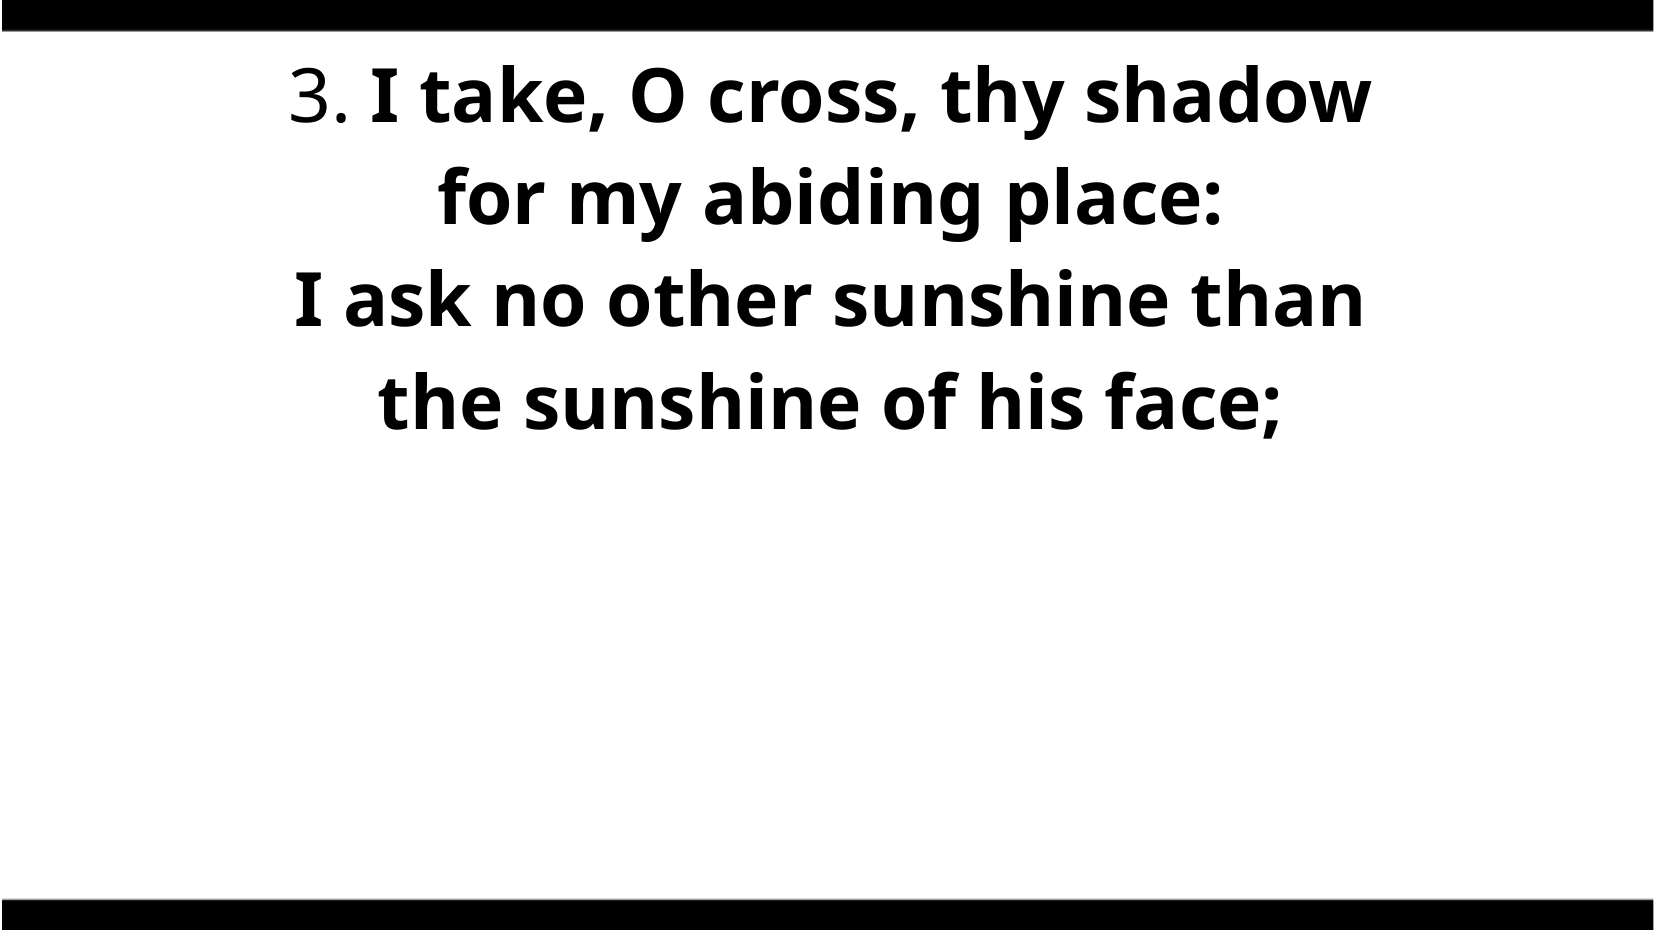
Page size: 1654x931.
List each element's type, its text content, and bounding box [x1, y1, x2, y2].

text_box 3. I take, O cross, thy shadow for my abiding place: I ask no other sunshine than the sunshine of his face; [96, 34, 1567, 449]
picture [2, 0, 1654, 930]
